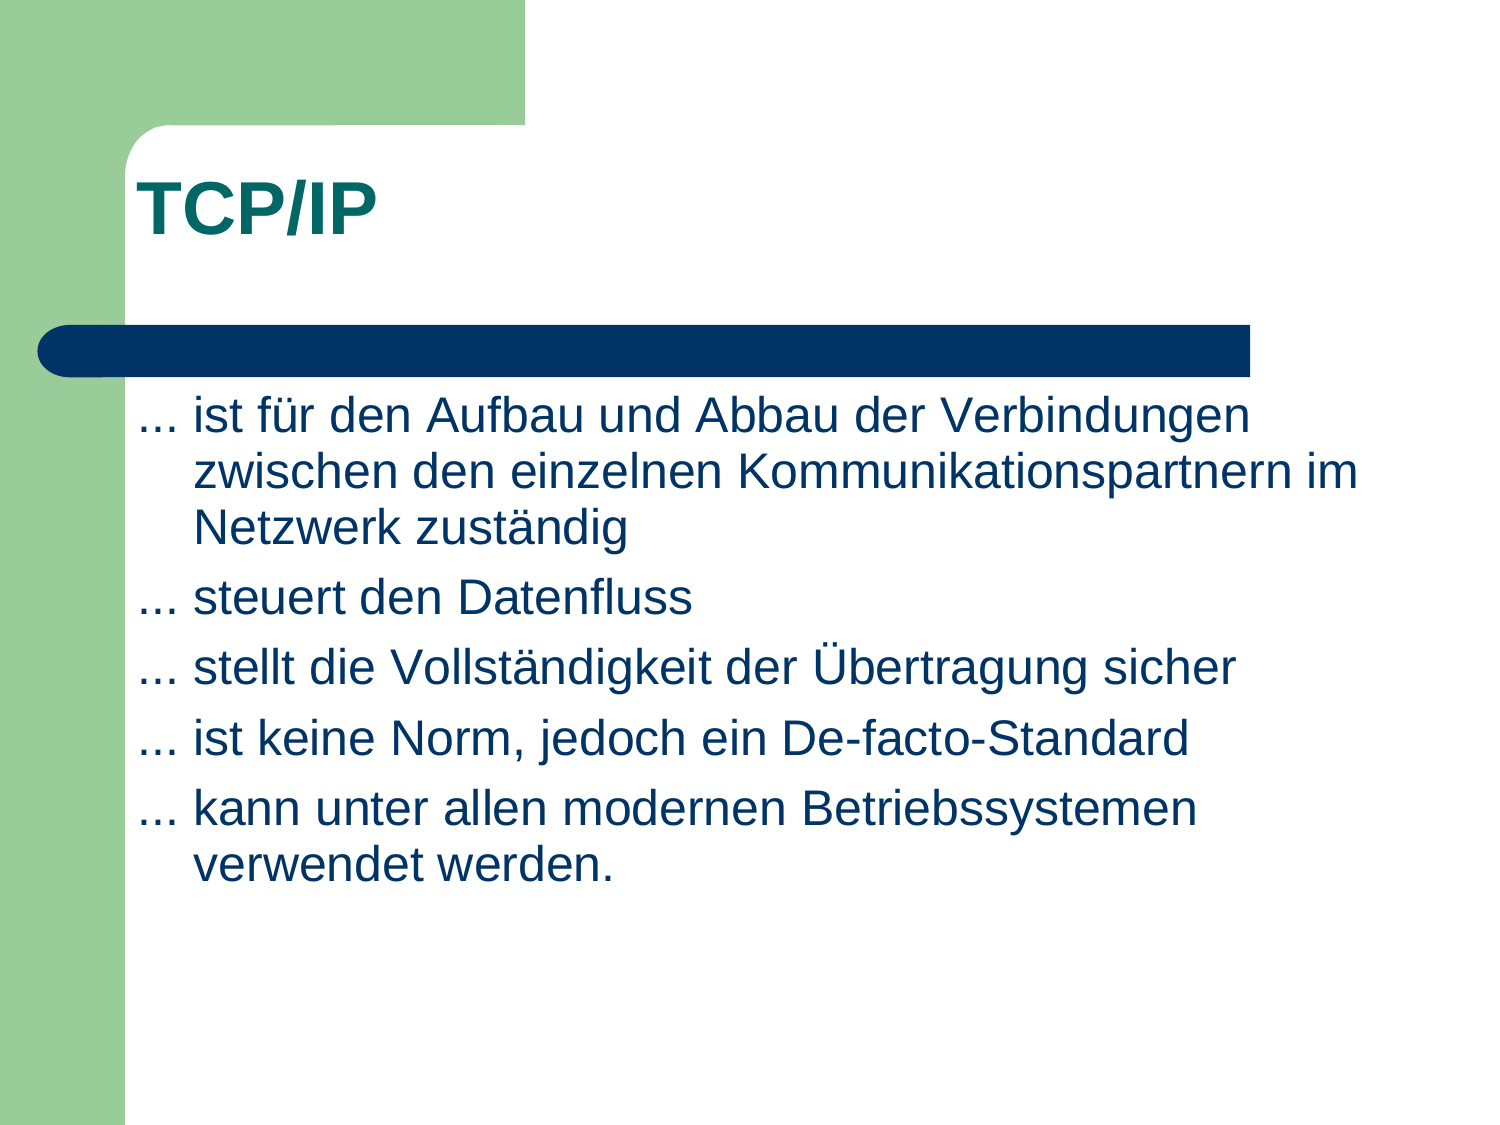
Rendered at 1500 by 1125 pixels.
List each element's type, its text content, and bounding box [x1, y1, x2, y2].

title TCP/IP [136, 130, 1414, 294]
list ... ist für den Aufbau und Abbau der Verbindungen zwischen den einzelnen Kommunikationspartnern im Netzwerk zuständig ... steuert den Datenfluss ... stellt die Vollständigkeit der Übertragung sicher ... ist keine Norm, jedoch ein De-facto-Standard ... kann unter allen modernen Betriebssystemen verwendet werden. [137, 387, 1400, 987]
